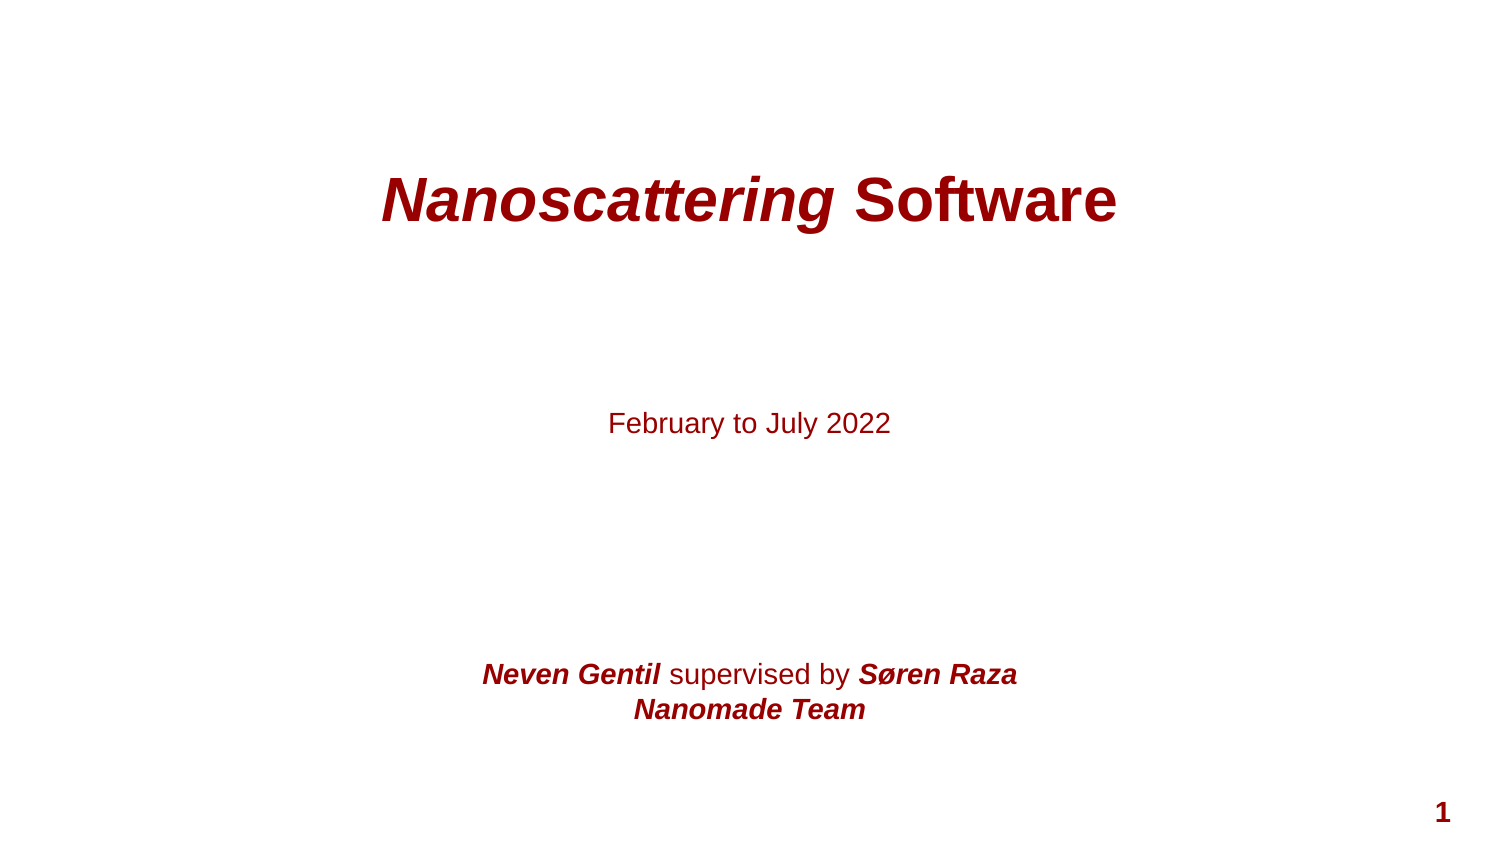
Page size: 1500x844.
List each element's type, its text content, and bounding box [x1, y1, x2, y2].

text_box Neven Gentil supervised by Søren Raza Nanomade Team [436, 640, 1064, 741]
text_box Nanoscattering Software [261, 144, 1239, 250]
text_box February to July 2022 [589, 388, 911, 455]
text_box 1 [1419, 778, 1500, 844]
